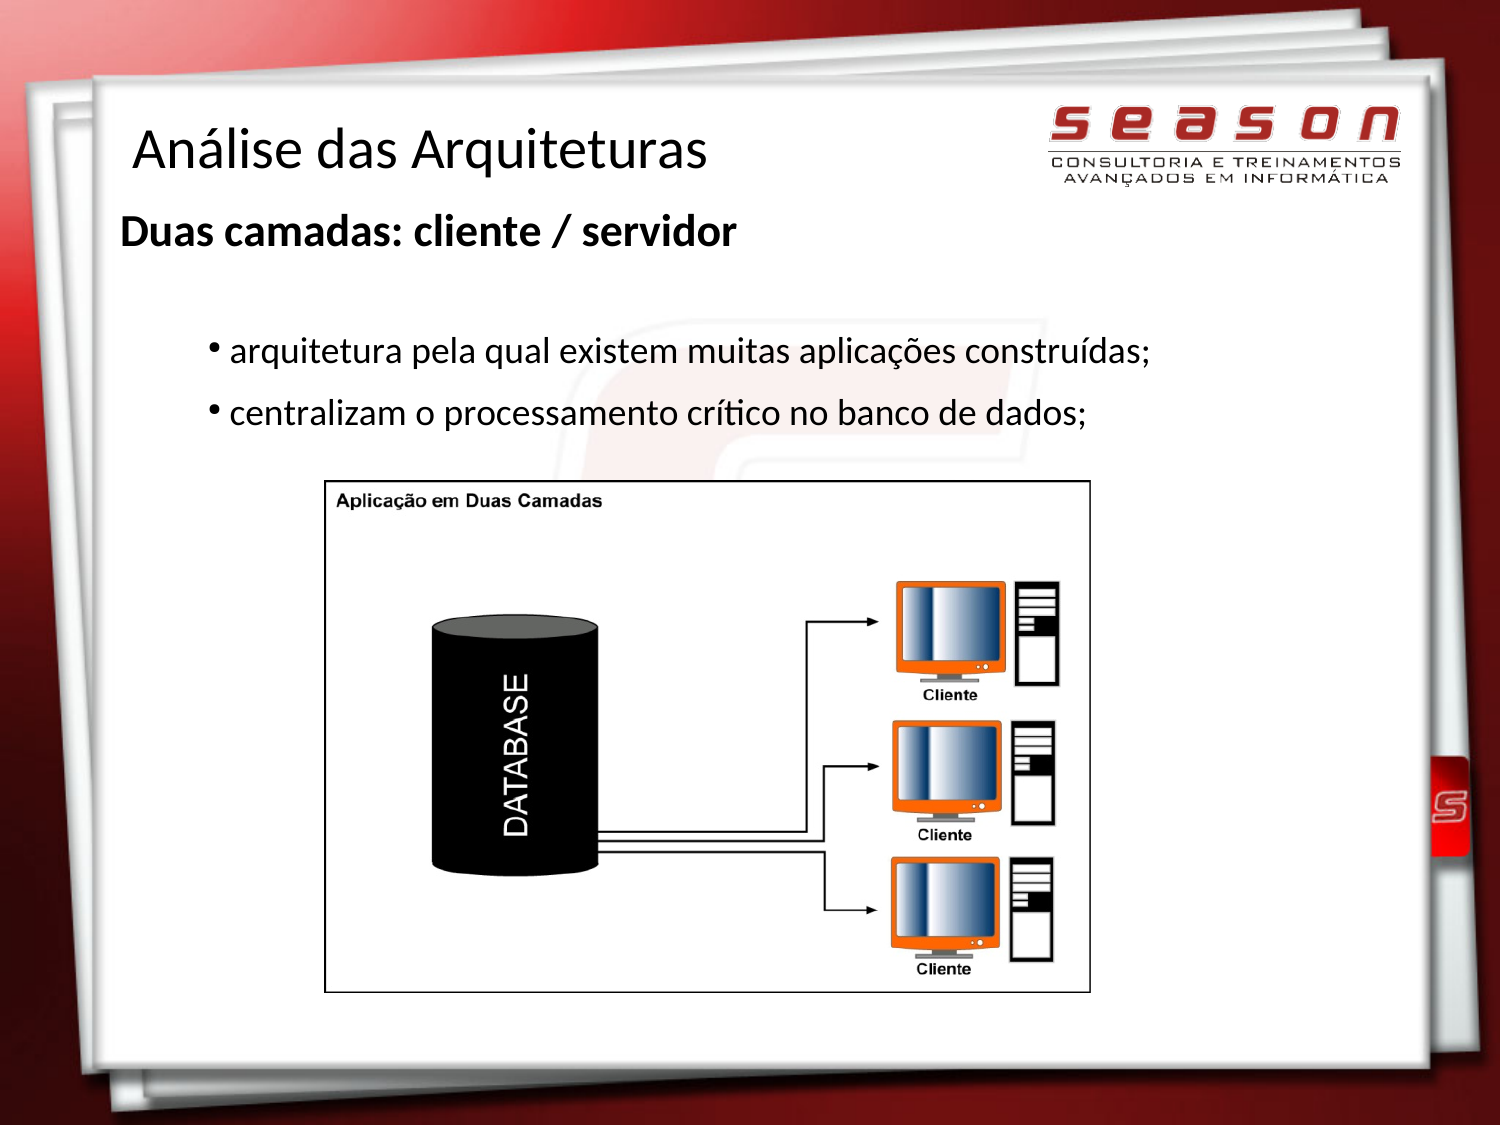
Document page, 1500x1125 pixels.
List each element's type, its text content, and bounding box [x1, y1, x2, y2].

title Análise das Arquiteturas [118, 33, 1394, 257]
text_box Duas camadas: cliente / servidor [119, 200, 1240, 256]
picture [0, 0, 1500, 1125]
text_box arquitetura pela qual existem muitas aplicações construídas; centralizam o processamento crítico no banco de dados; [207, 292, 1328, 467]
